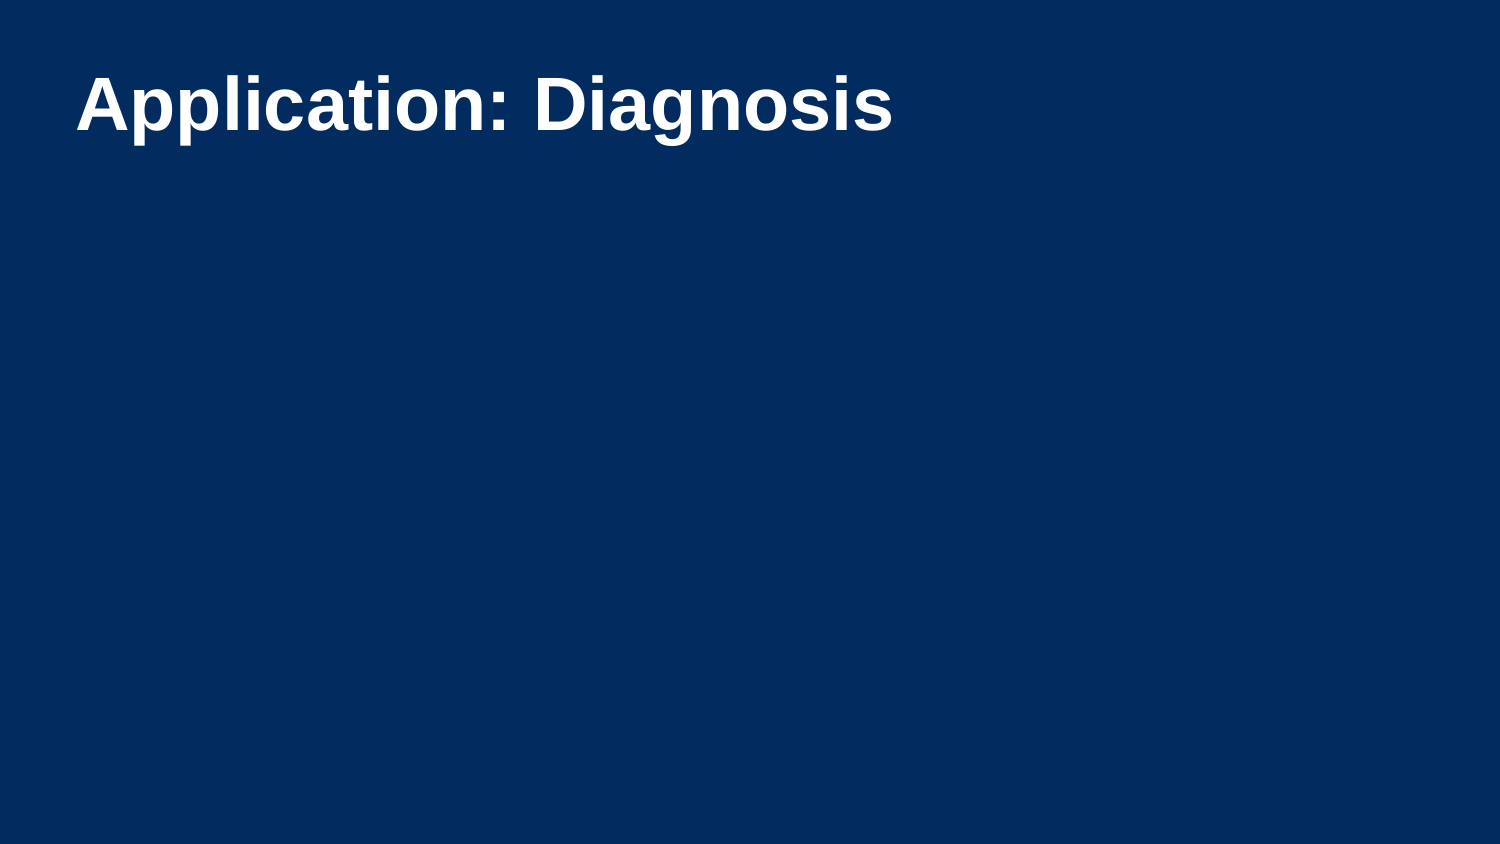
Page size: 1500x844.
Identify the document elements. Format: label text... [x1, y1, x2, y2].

title Application: Diagnosis [74, 33, 1425, 175]
